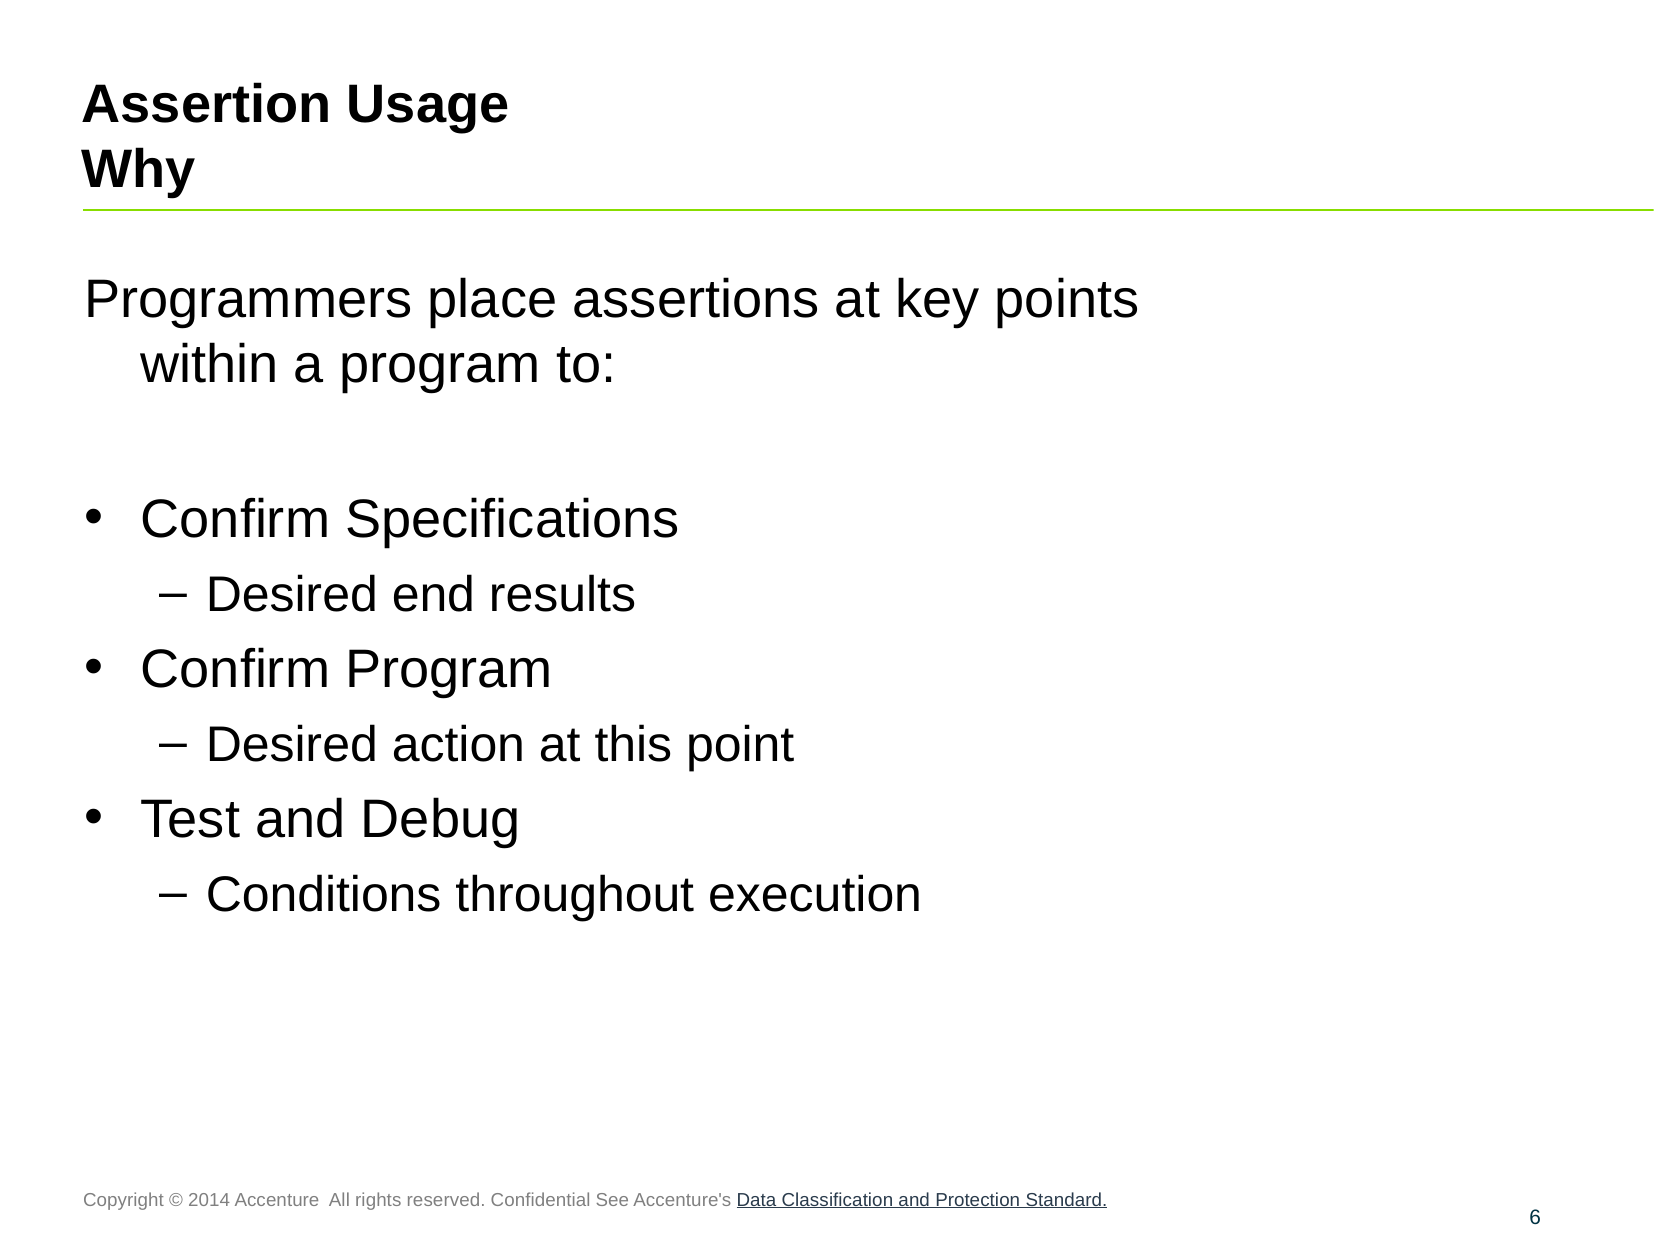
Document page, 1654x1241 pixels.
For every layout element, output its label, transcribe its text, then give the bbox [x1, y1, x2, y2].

title Assertion Usage Why [81, 56, 1654, 199]
text_box 6 [1529, 1182, 1645, 1229]
list Programmers place assertions at key points within a program to: Confirm Specifications Desired end results Confirm Program Desired action at this point Test and Debug Conditions throughout execution [84, 255, 1197, 1166]
